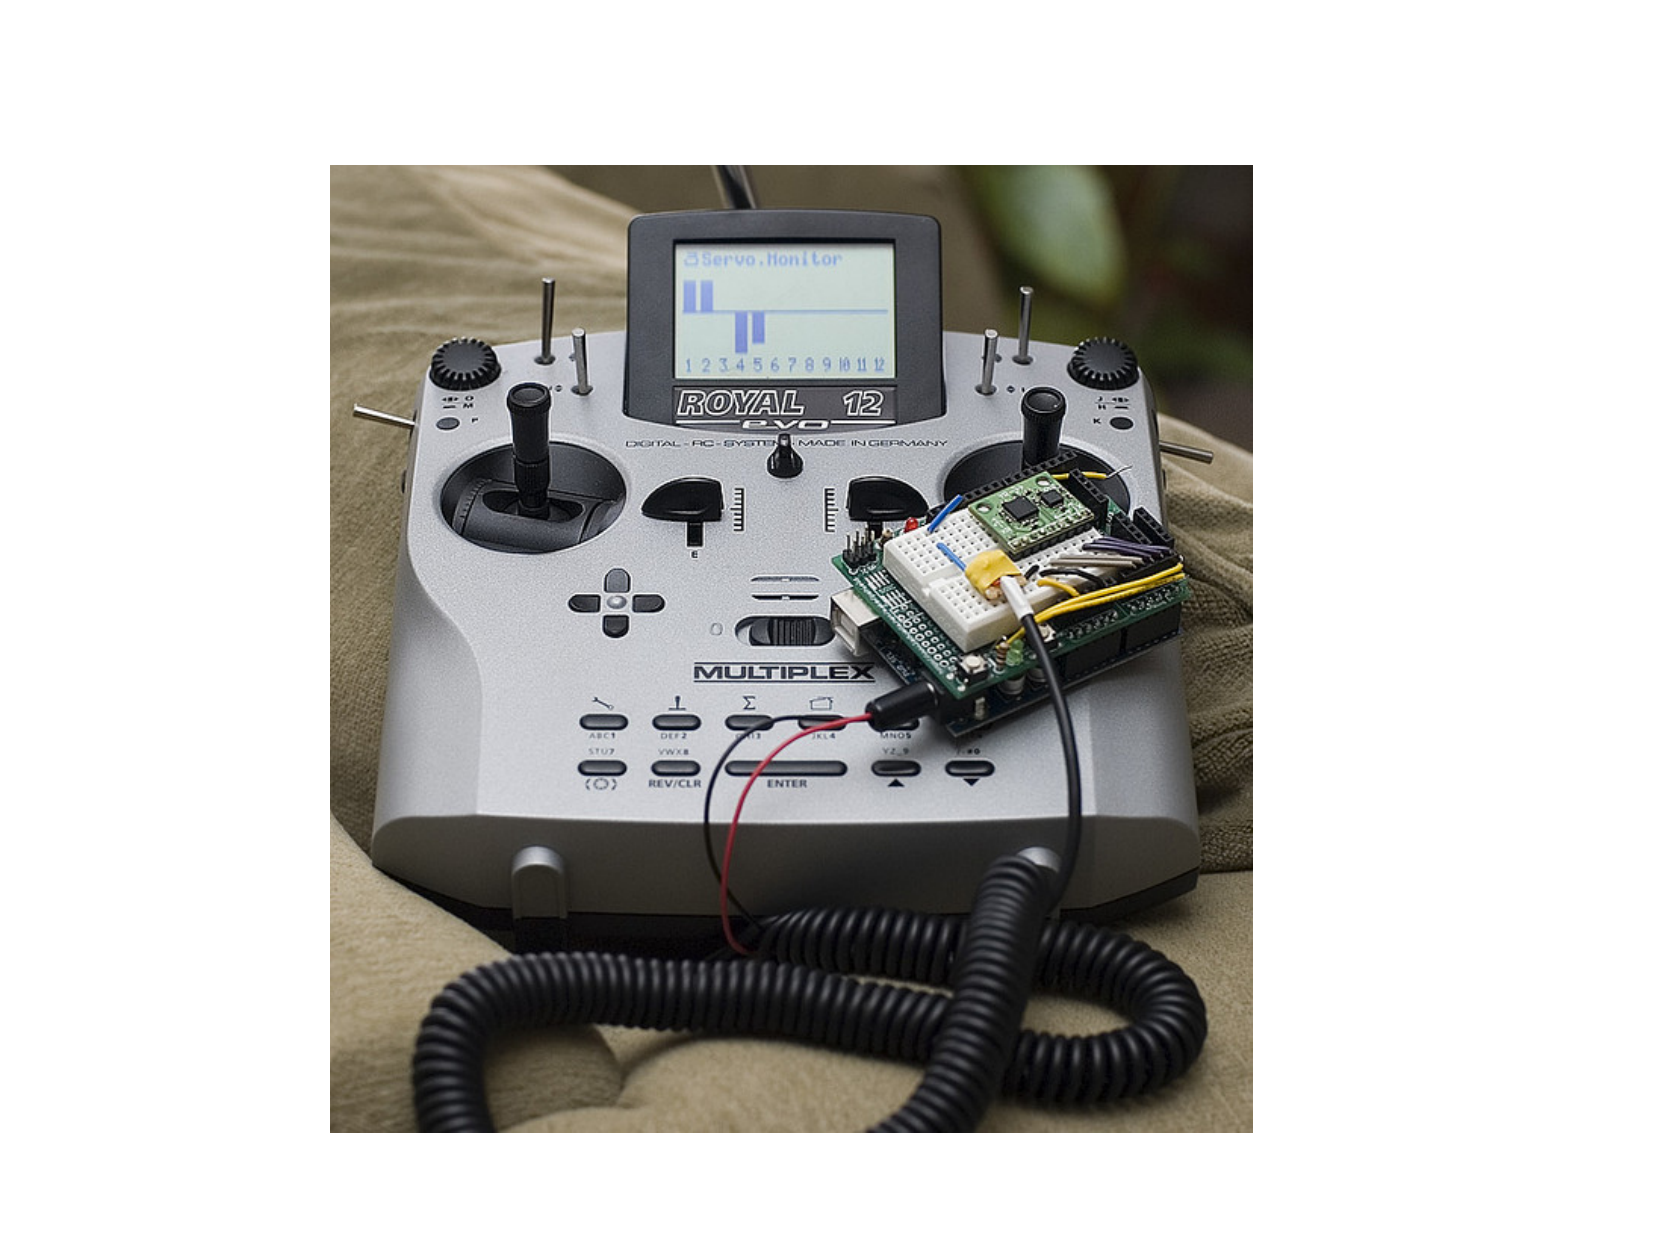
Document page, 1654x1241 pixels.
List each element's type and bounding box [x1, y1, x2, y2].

picture [330, 165, 1253, 1133]
